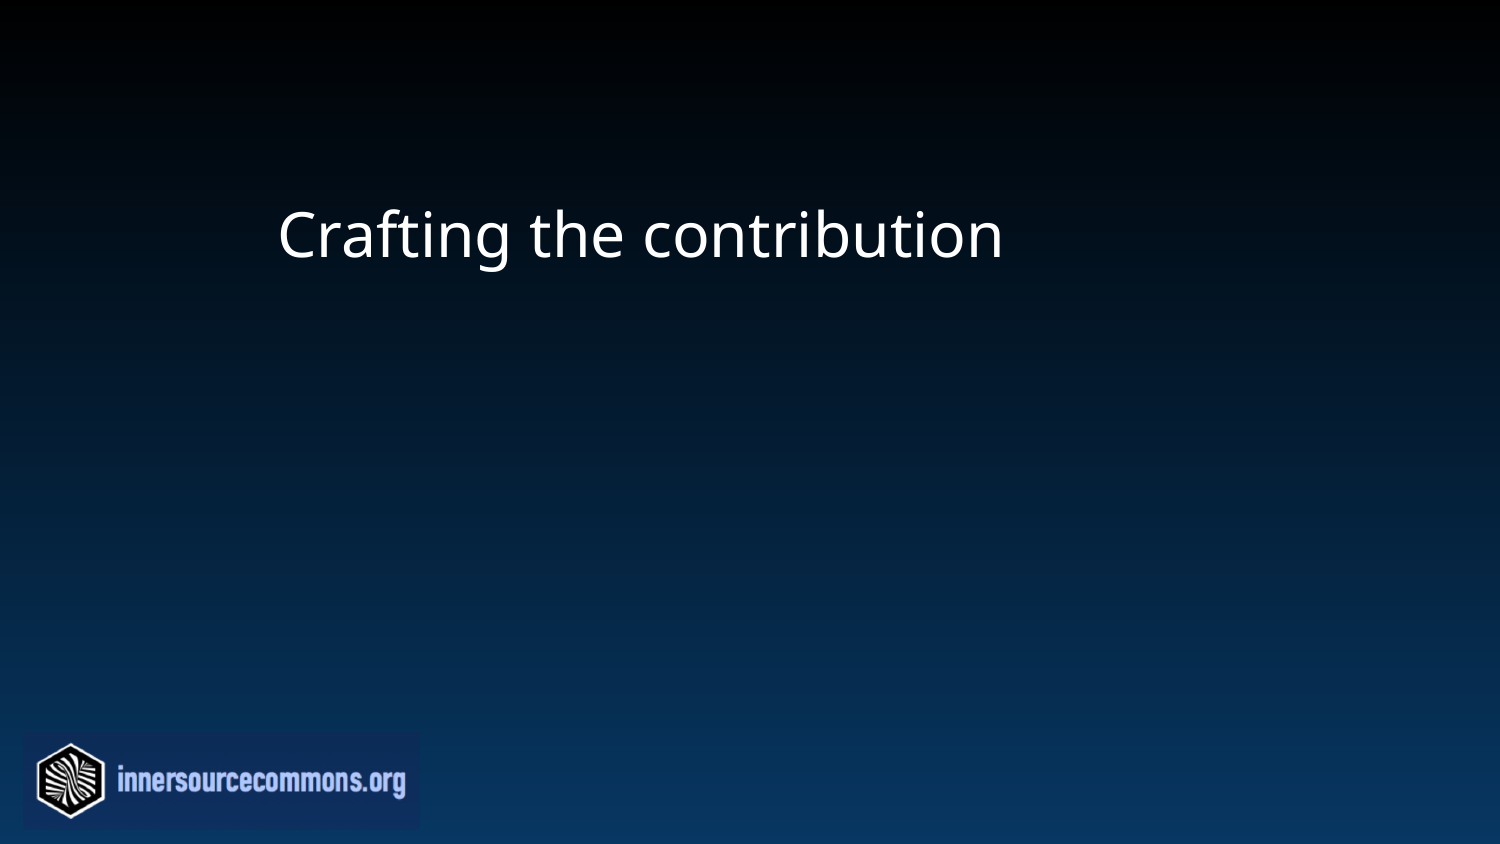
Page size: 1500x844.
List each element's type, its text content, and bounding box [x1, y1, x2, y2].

text_box Crafting the contribution [262, 180, 1360, 267]
picture [23, 732, 420, 830]
